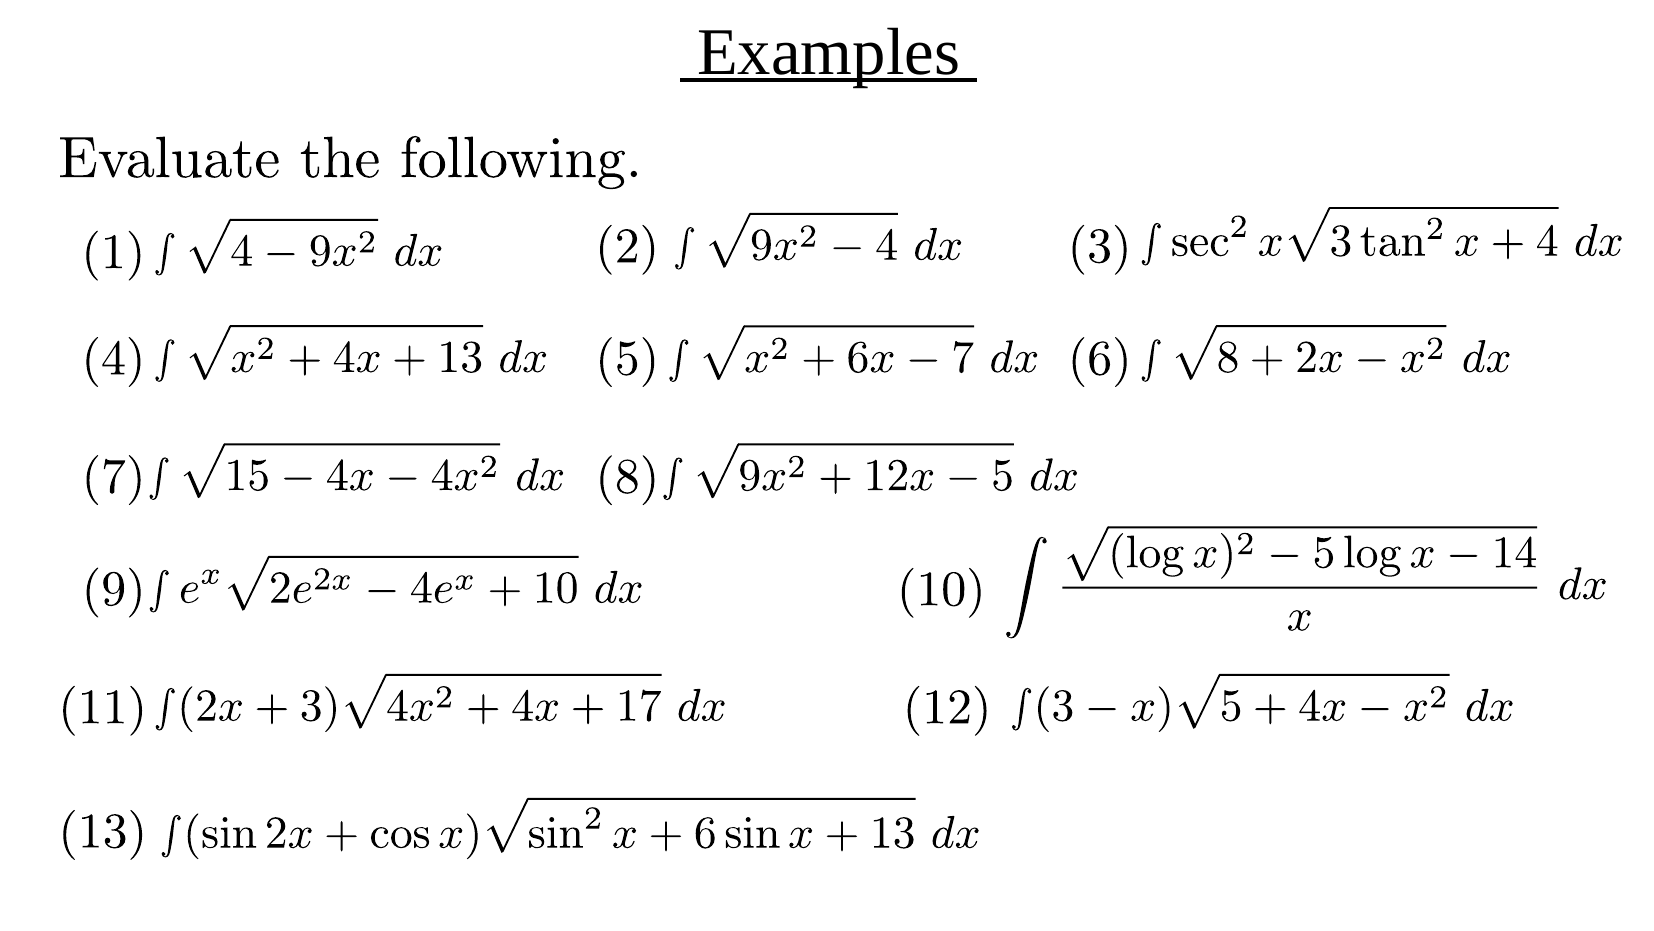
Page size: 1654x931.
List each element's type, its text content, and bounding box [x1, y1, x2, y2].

text_box [1141, 325, 1510, 382]
text_box [60, 685, 143, 736]
text_box [155, 325, 547, 382]
text_box [60, 809, 143, 860]
subtitle [59, 117, 1607, 910]
text_box [597, 455, 655, 506]
text_box [1005, 526, 1606, 639]
text_box [155, 673, 725, 733]
text_box [674, 212, 962, 270]
text_box [905, 685, 987, 736]
title Examples [84, 10, 1574, 94]
text_box [1011, 673, 1513, 733]
text_box [60, 135, 638, 190]
text_box [84, 567, 141, 618]
text_box [155, 218, 442, 276]
text_box [149, 443, 564, 500]
text_box [1070, 337, 1127, 387]
text_box [899, 567, 981, 618]
text_box [161, 797, 979, 860]
text_box [84, 337, 141, 387]
text_box [83, 230, 141, 281]
text_box [84, 455, 141, 506]
text_box [149, 555, 642, 613]
text_box [669, 325, 1038, 382]
text_box [1070, 224, 1127, 275]
text_box [1141, 207, 1622, 266]
text_box [663, 443, 1078, 501]
text_box [597, 337, 655, 387]
text_box [597, 224, 655, 275]
